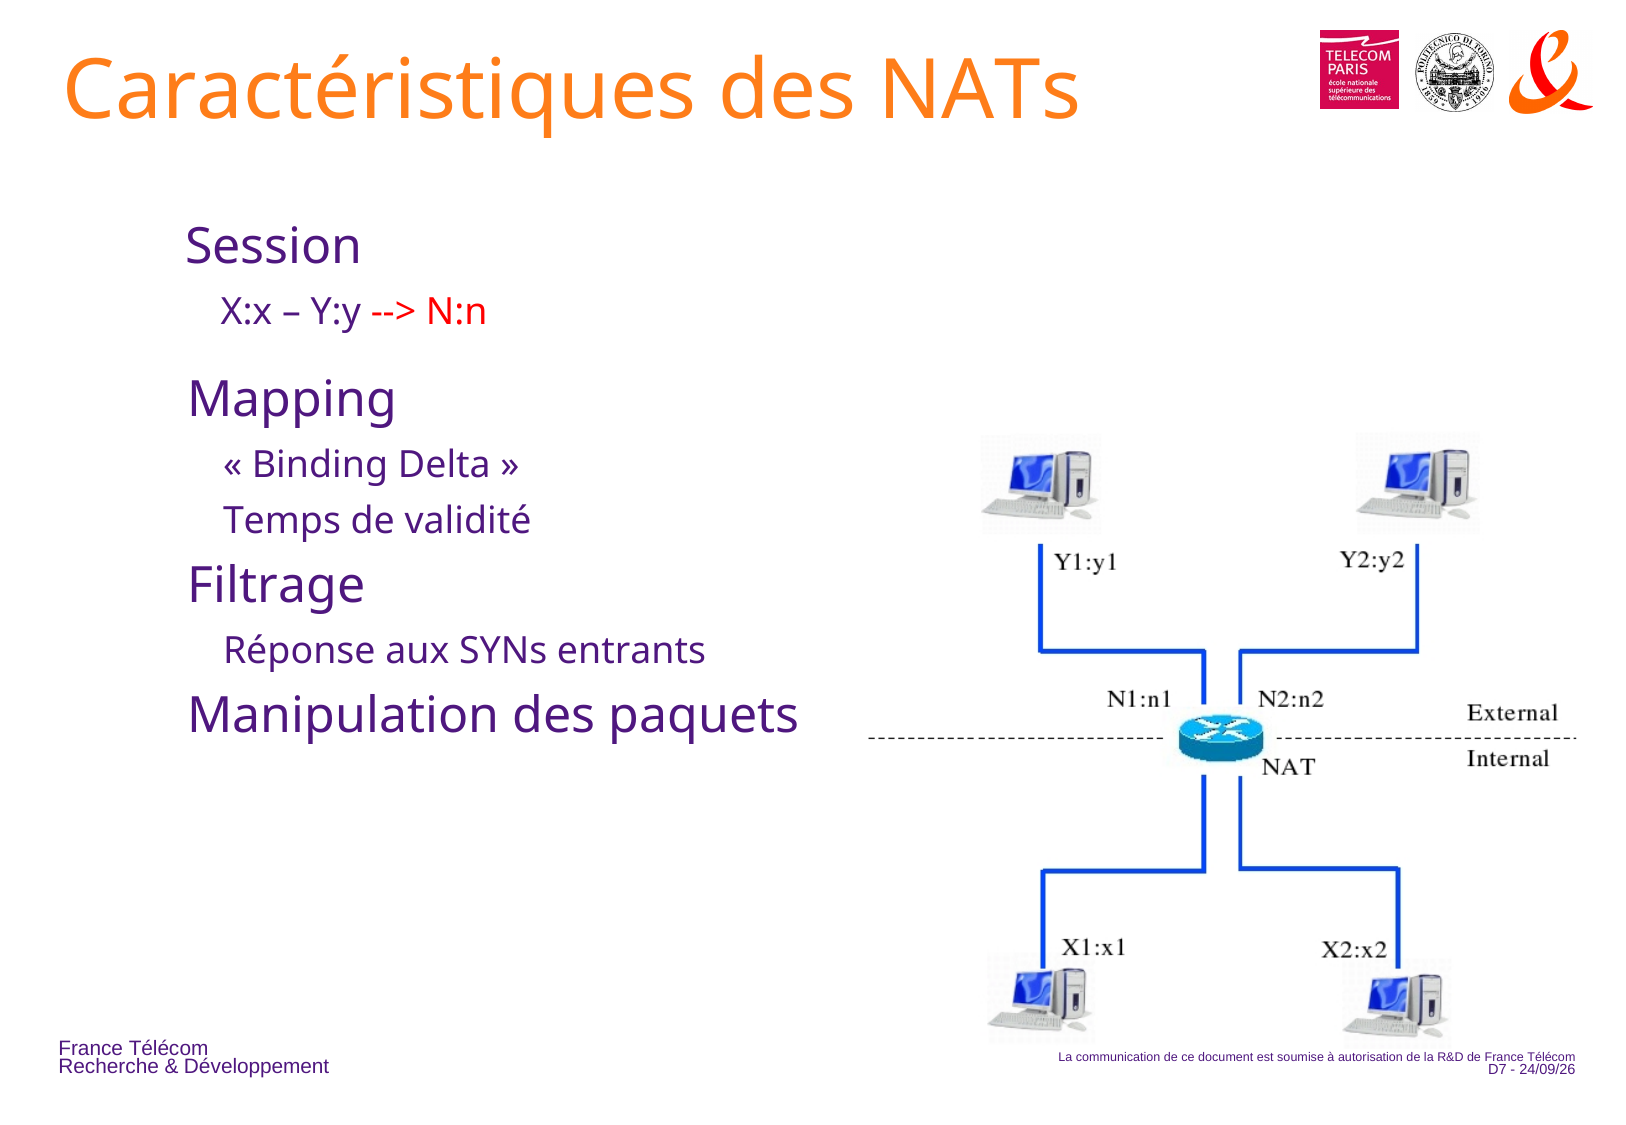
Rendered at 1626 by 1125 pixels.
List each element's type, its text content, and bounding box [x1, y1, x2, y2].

list Mapping « Binding Delta » Temps de validité Filtrage Réponse aux SYNs entrants Manipulation des paquets [135, 354, 964, 796]
title Caractéristiques des NATs [48, 37, 1409, 201]
picture [1415, 33, 1494, 112]
list Session X:x – Y:y --> N:n [133, 202, 736, 373]
picture [1320, 30, 1399, 109]
picture [860, 423, 1580, 1049]
picture [1509, 30, 1593, 114]
